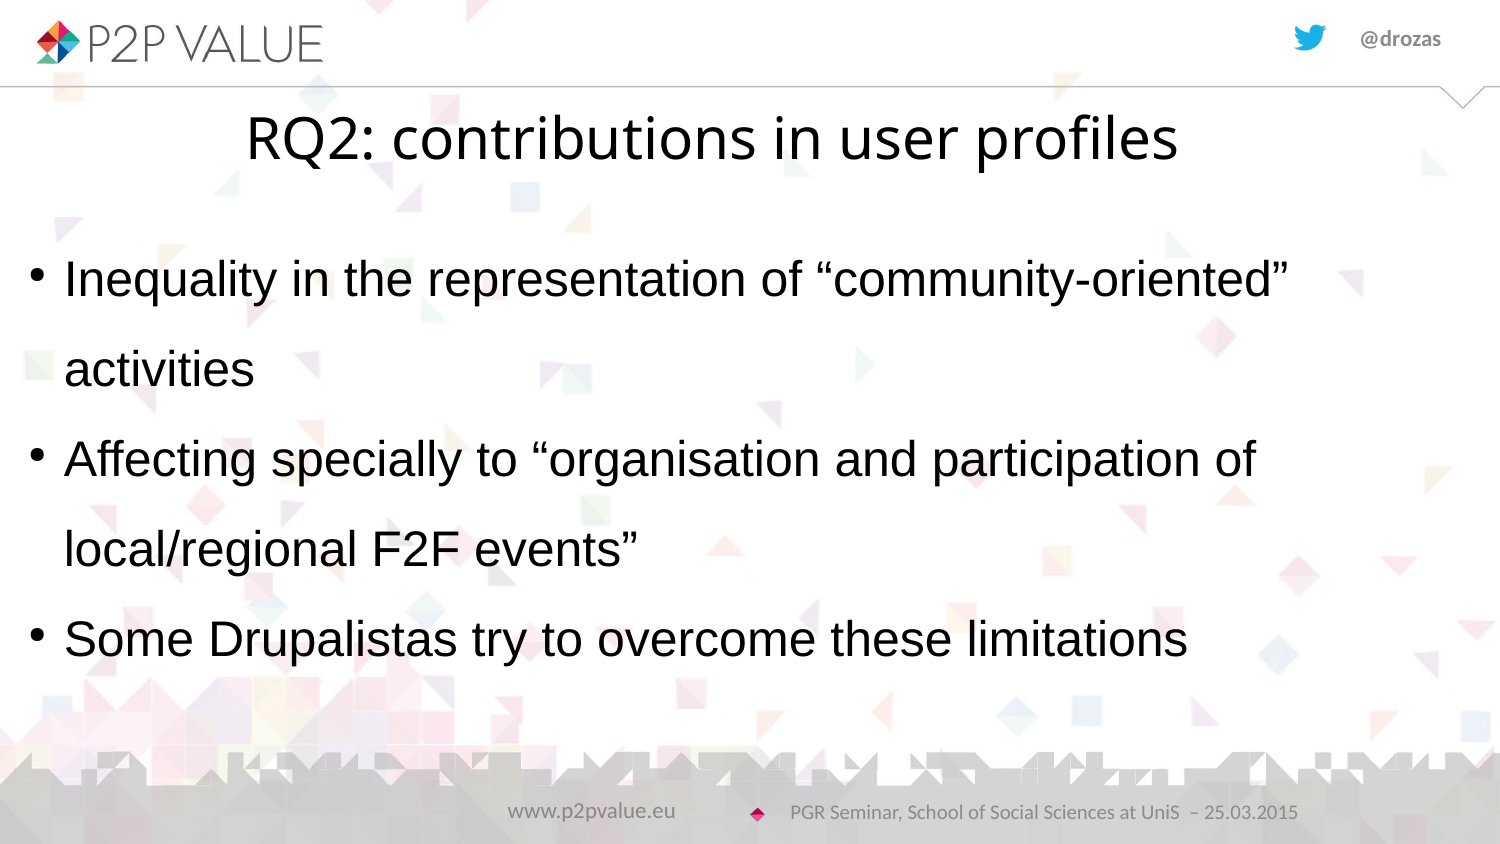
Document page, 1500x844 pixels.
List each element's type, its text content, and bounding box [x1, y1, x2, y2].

text_box PGR Seminar, School of Social Sciences at UniS – 25.03.2015 [777, 788, 1470, 834]
text_box @drozas [1333, 15, 1455, 60]
title RQ2: contributions in user profiles [60, 92, 1366, 181]
subtitle Inequality in the representation of “community-oriented” activities Affecting specially to “organisation and participation of local/regional F2F events” Some Drupalistas try to overcome these limitations [15, 210, 1496, 766]
text_box www.p2pvalue.eu [501, 789, 720, 829]
picture [0, 0, 1500, 844]
